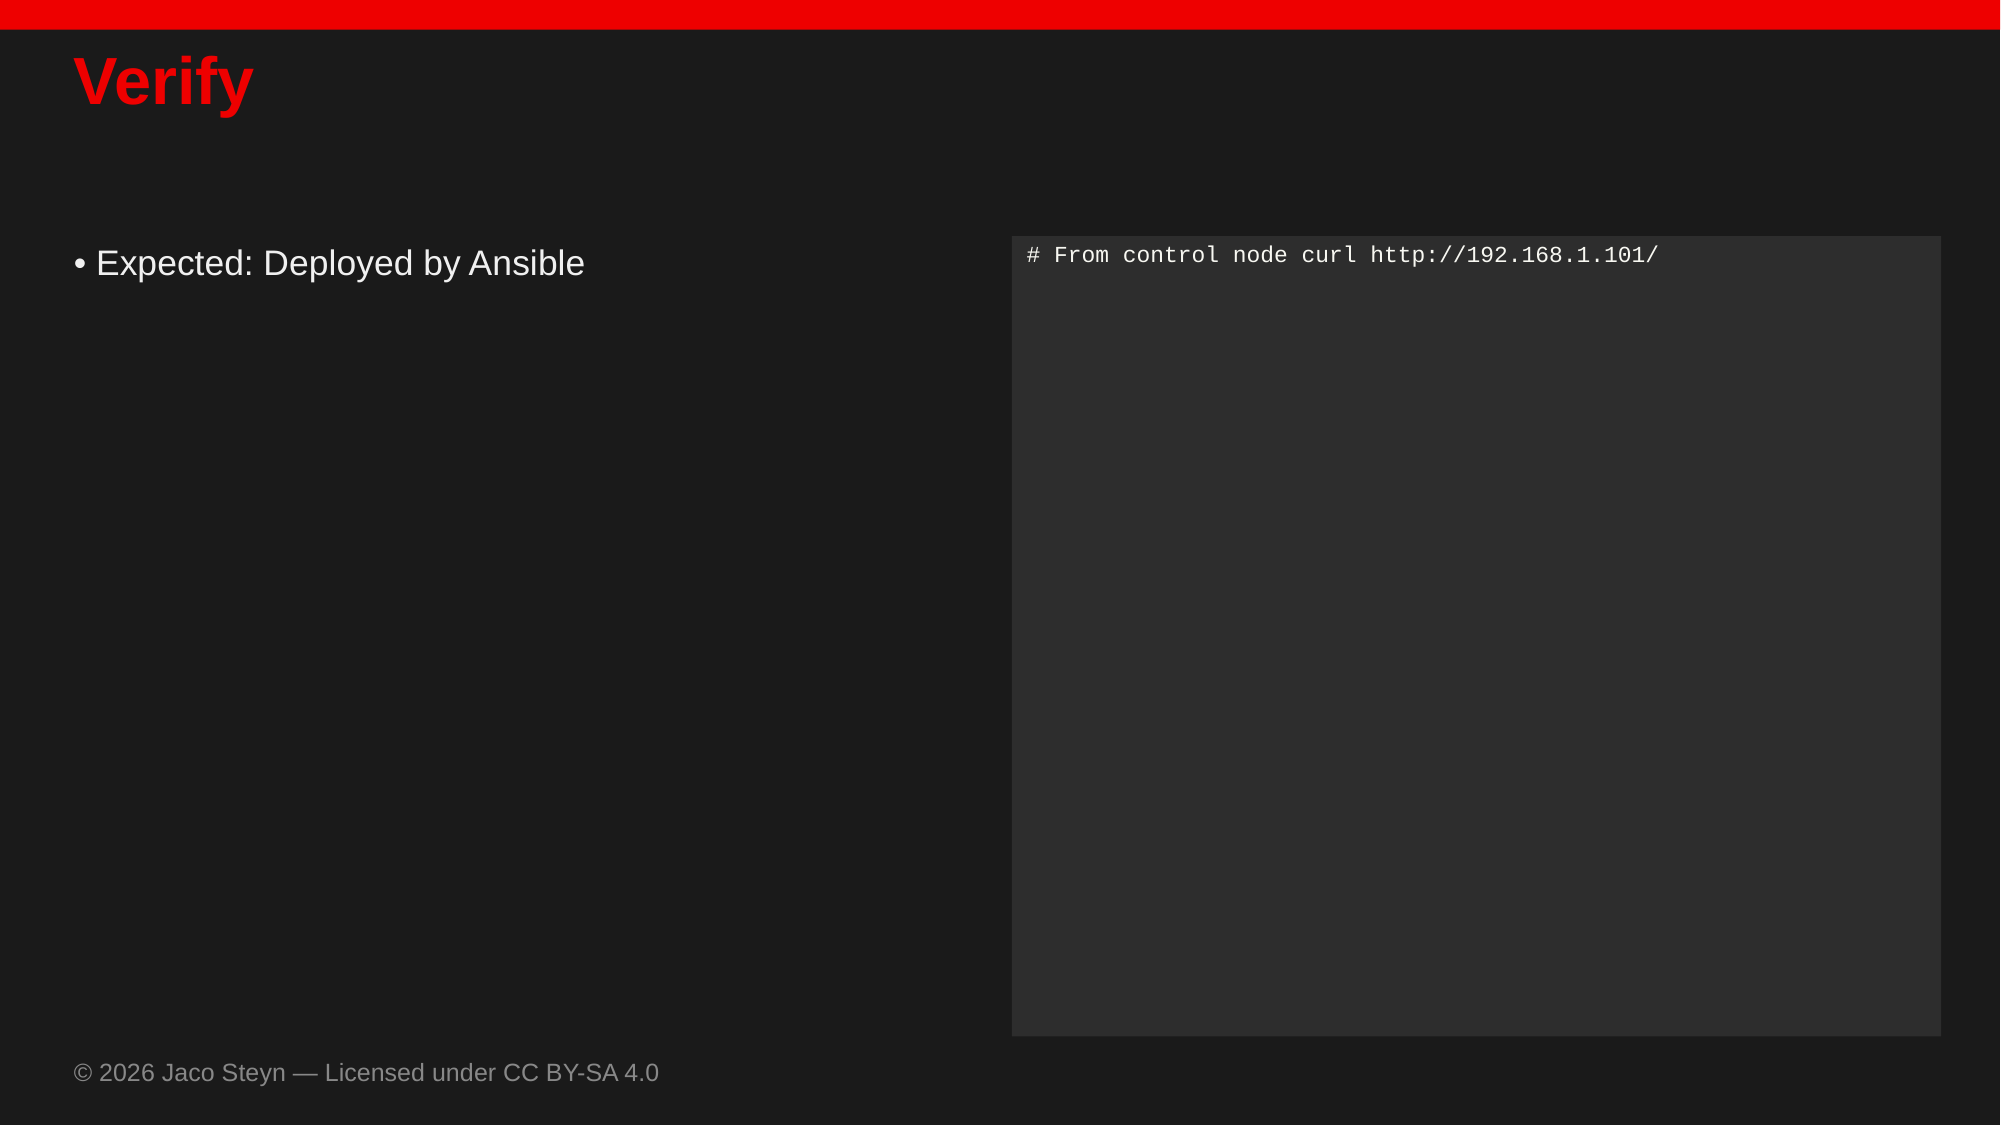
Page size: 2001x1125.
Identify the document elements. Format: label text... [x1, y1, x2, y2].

text_box • Expected: Deployed by Ansible [59, 236, 989, 1037]
text_box [0, 0, 2001, 30]
text_box Verify [59, 36, 1942, 208]
text_box # From control node curl http://192.168.1.101/ [1011, 236, 1942, 1037]
text_box © 2026 Jaco Steyn — Licensed under CC BY-SA 4.0 [59, 1051, 1942, 1093]
